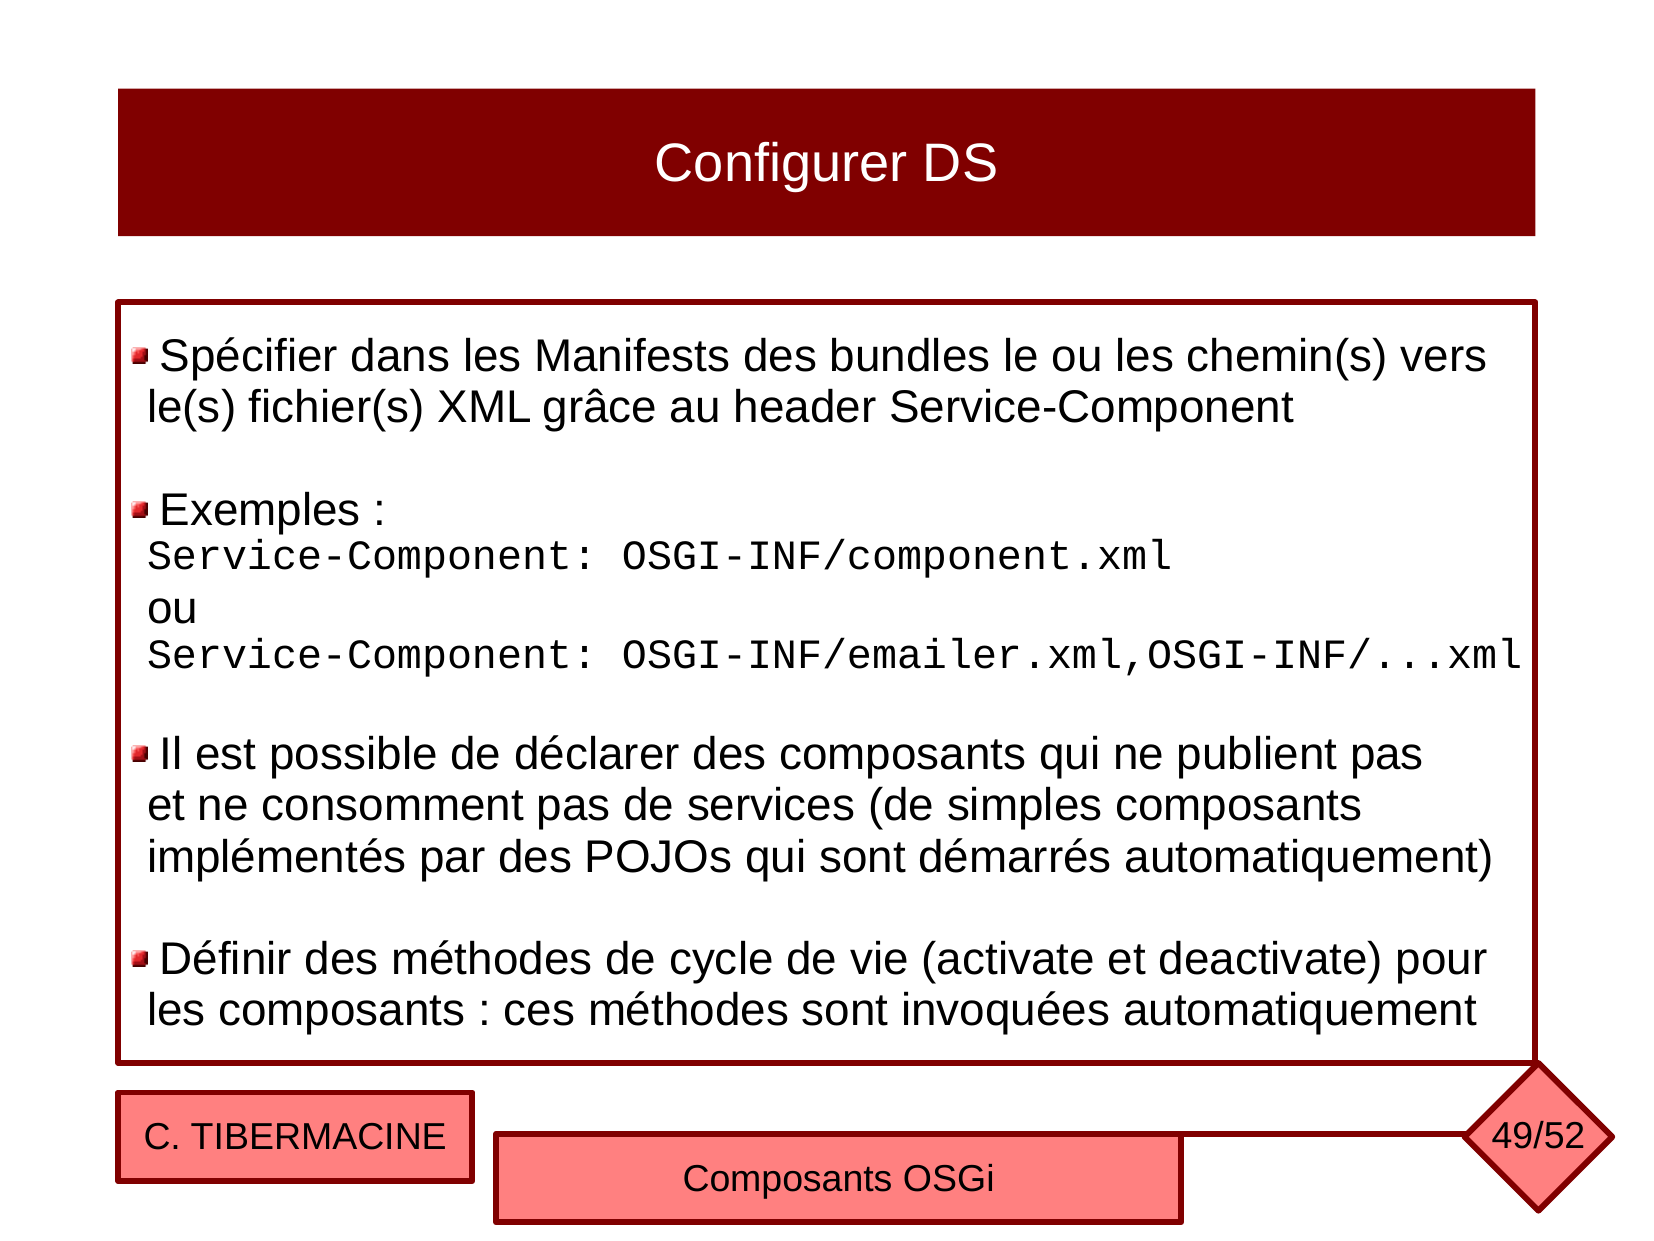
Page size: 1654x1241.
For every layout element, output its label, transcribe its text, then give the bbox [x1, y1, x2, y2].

text_box Spécifier dans les Manifests des bundles le ou les chemin(s) vers le(s) fichier(s) XML grâce au header Service-Component Exemples : Service-Component: OSGI-INF/component.xml ou Service-Component: OSGI-INF/emailer.xml,OSGI-INF/...xml Il est possible de déclarer des composants qui ne publient pas et ne consomment pas de services (de simples composants implémentés par des POJOs qui sont démarrés automatiquement) Définir des méthodes de cycle de vie (activate et deactivate) pour les composants : ces méthodes sont invoquées automatiquement [118, 302, 1536, 1063]
text_box [1495, 1062, 1582, 1106]
picture [131, 347, 148, 364]
text_box <numéro>/52 [1476, 1106, 1601, 1206]
text_box Configurer DS [118, 88, 1536, 237]
picture [131, 950, 148, 967]
text_box Composants OSGi [496, 1133, 1182, 1223]
picture [131, 501, 148, 518]
text_box [1533, 1206, 1544, 1211]
text_box C. TIBERMACINE [118, 1092, 473, 1182]
text_box [1464, 1125, 1476, 1149]
text_box [1601, 1125, 1613, 1149]
picture [131, 745, 148, 762]
